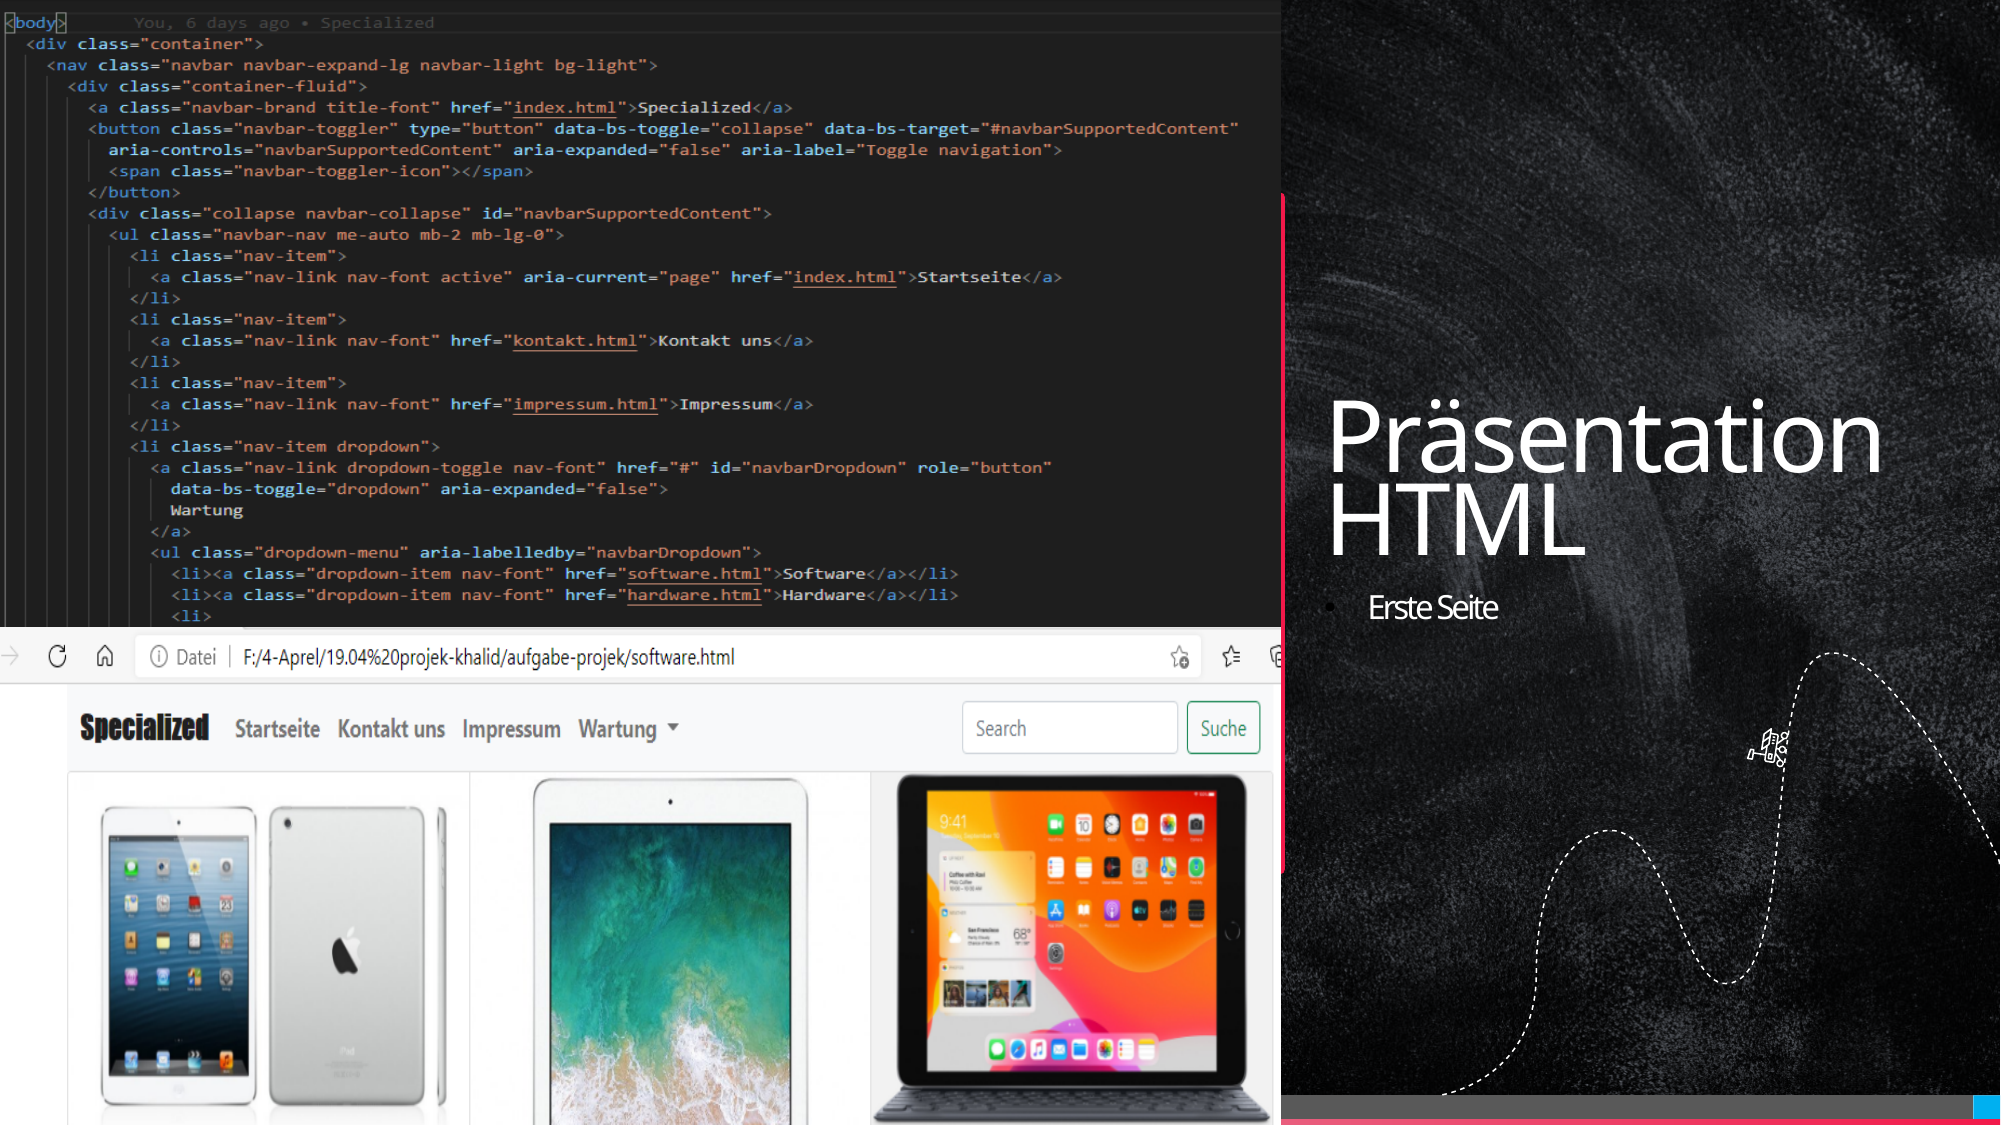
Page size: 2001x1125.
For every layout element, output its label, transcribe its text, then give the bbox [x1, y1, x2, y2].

subtitle Erste Seite [1324, 590, 1941, 710]
text_box [1746, 728, 1789, 768]
picture [0, 0, 1281, 1125]
title Präsentation HTML [1324, 321, 1942, 576]
